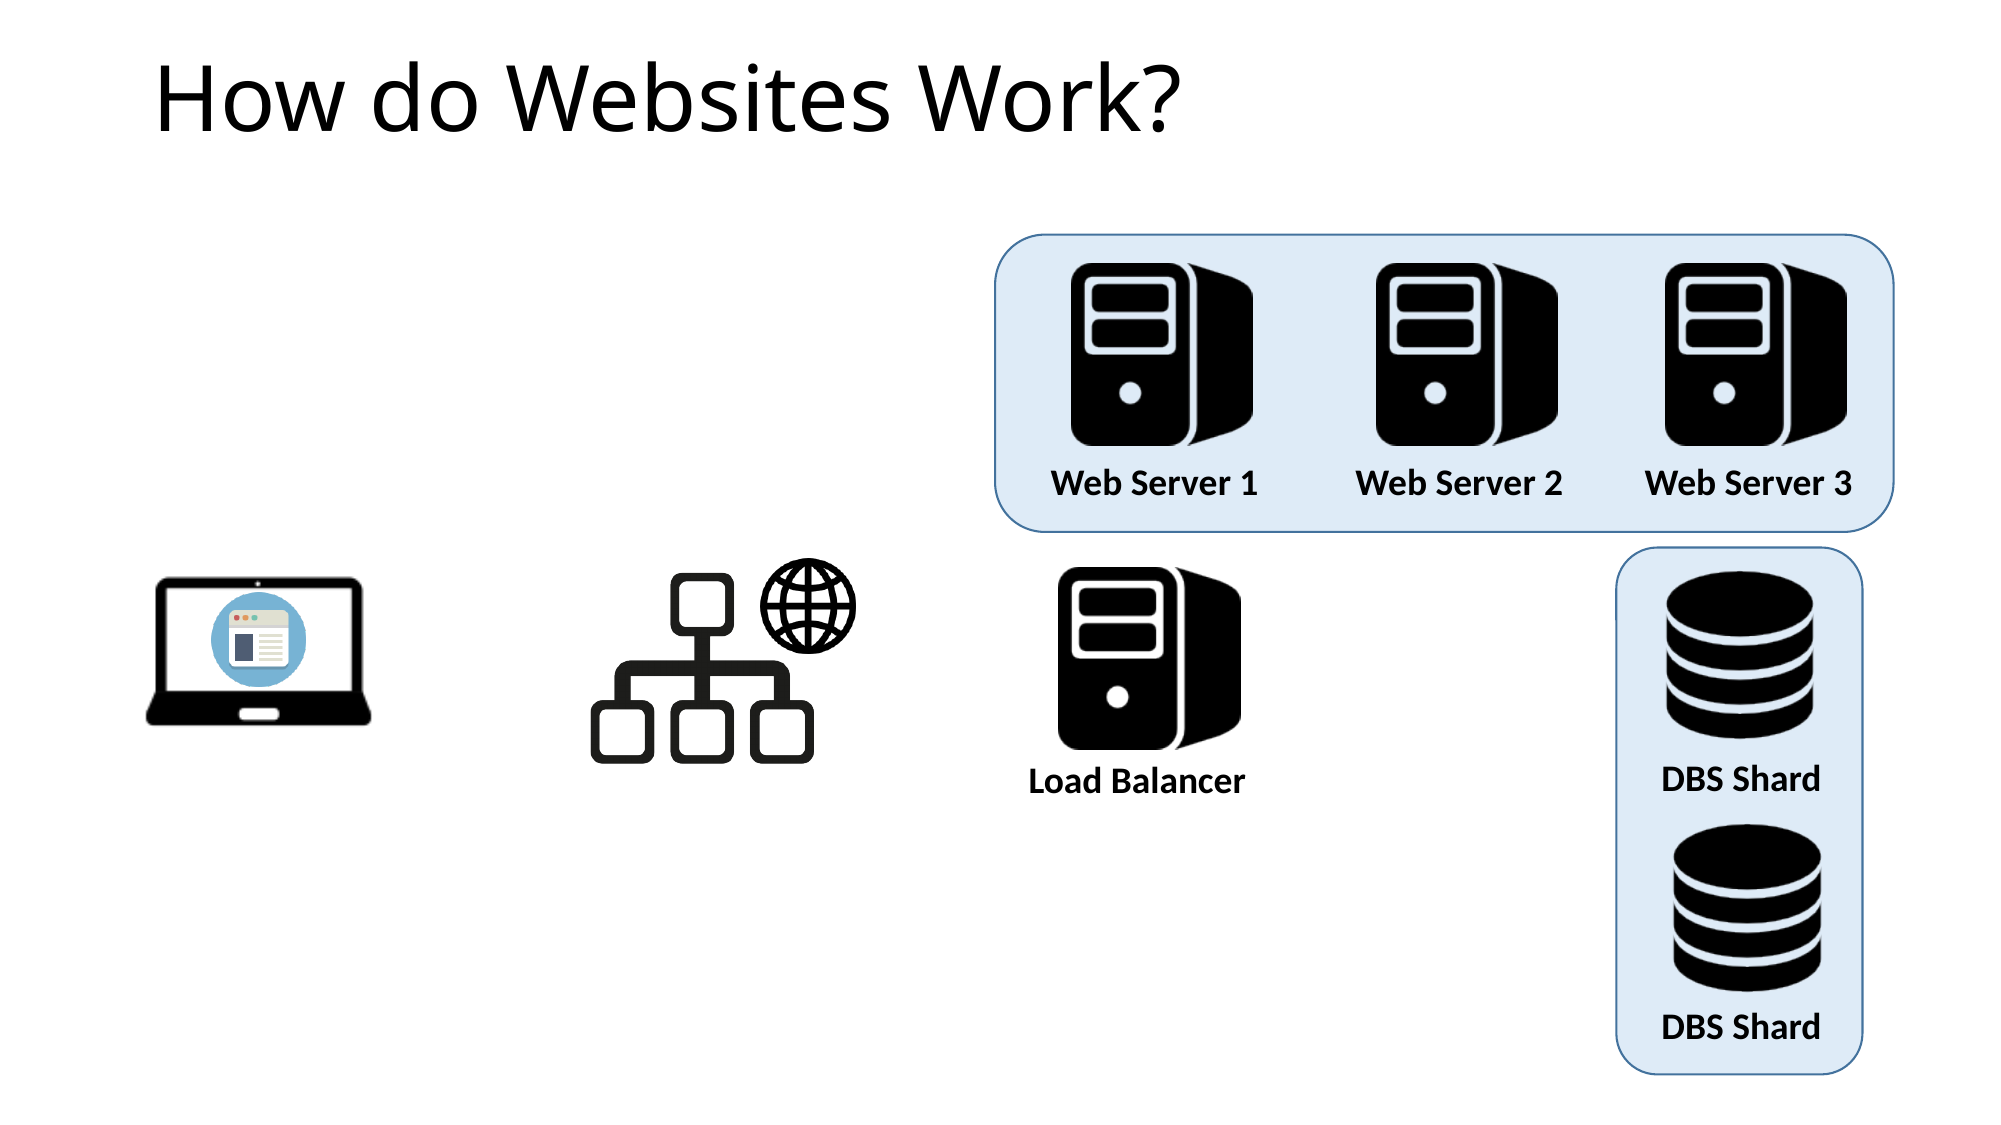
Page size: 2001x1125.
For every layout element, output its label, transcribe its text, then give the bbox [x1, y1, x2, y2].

picture [1665, 263, 1847, 446]
text_box Web Server 3 [1589, 451, 1909, 511]
title How do Websites Work? [137, 42, 1863, 163]
text_box [1616, 547, 1863, 746]
text_box Web Server 1 [995, 451, 1315, 511]
text_box [1622, 1055, 1857, 1075]
picture [1652, 571, 1828, 746]
text_box DBS Shard [1604, 746, 1879, 807]
text_box Load Balancer [957, 748, 1318, 809]
picture [137, 537, 381, 781]
text_box [995, 234, 1894, 451]
text_box [1004, 511, 1885, 532]
text_box [1616, 807, 1863, 994]
picture [584, 550, 856, 786]
picture [1071, 263, 1253, 446]
text_box Web Server 2 [1315, 451, 1589, 511]
picture [1659, 823, 1836, 994]
picture [1058, 568, 1241, 748]
text_box DBS Shard [1604, 994, 1879, 1055]
picture [1376, 263, 1558, 446]
